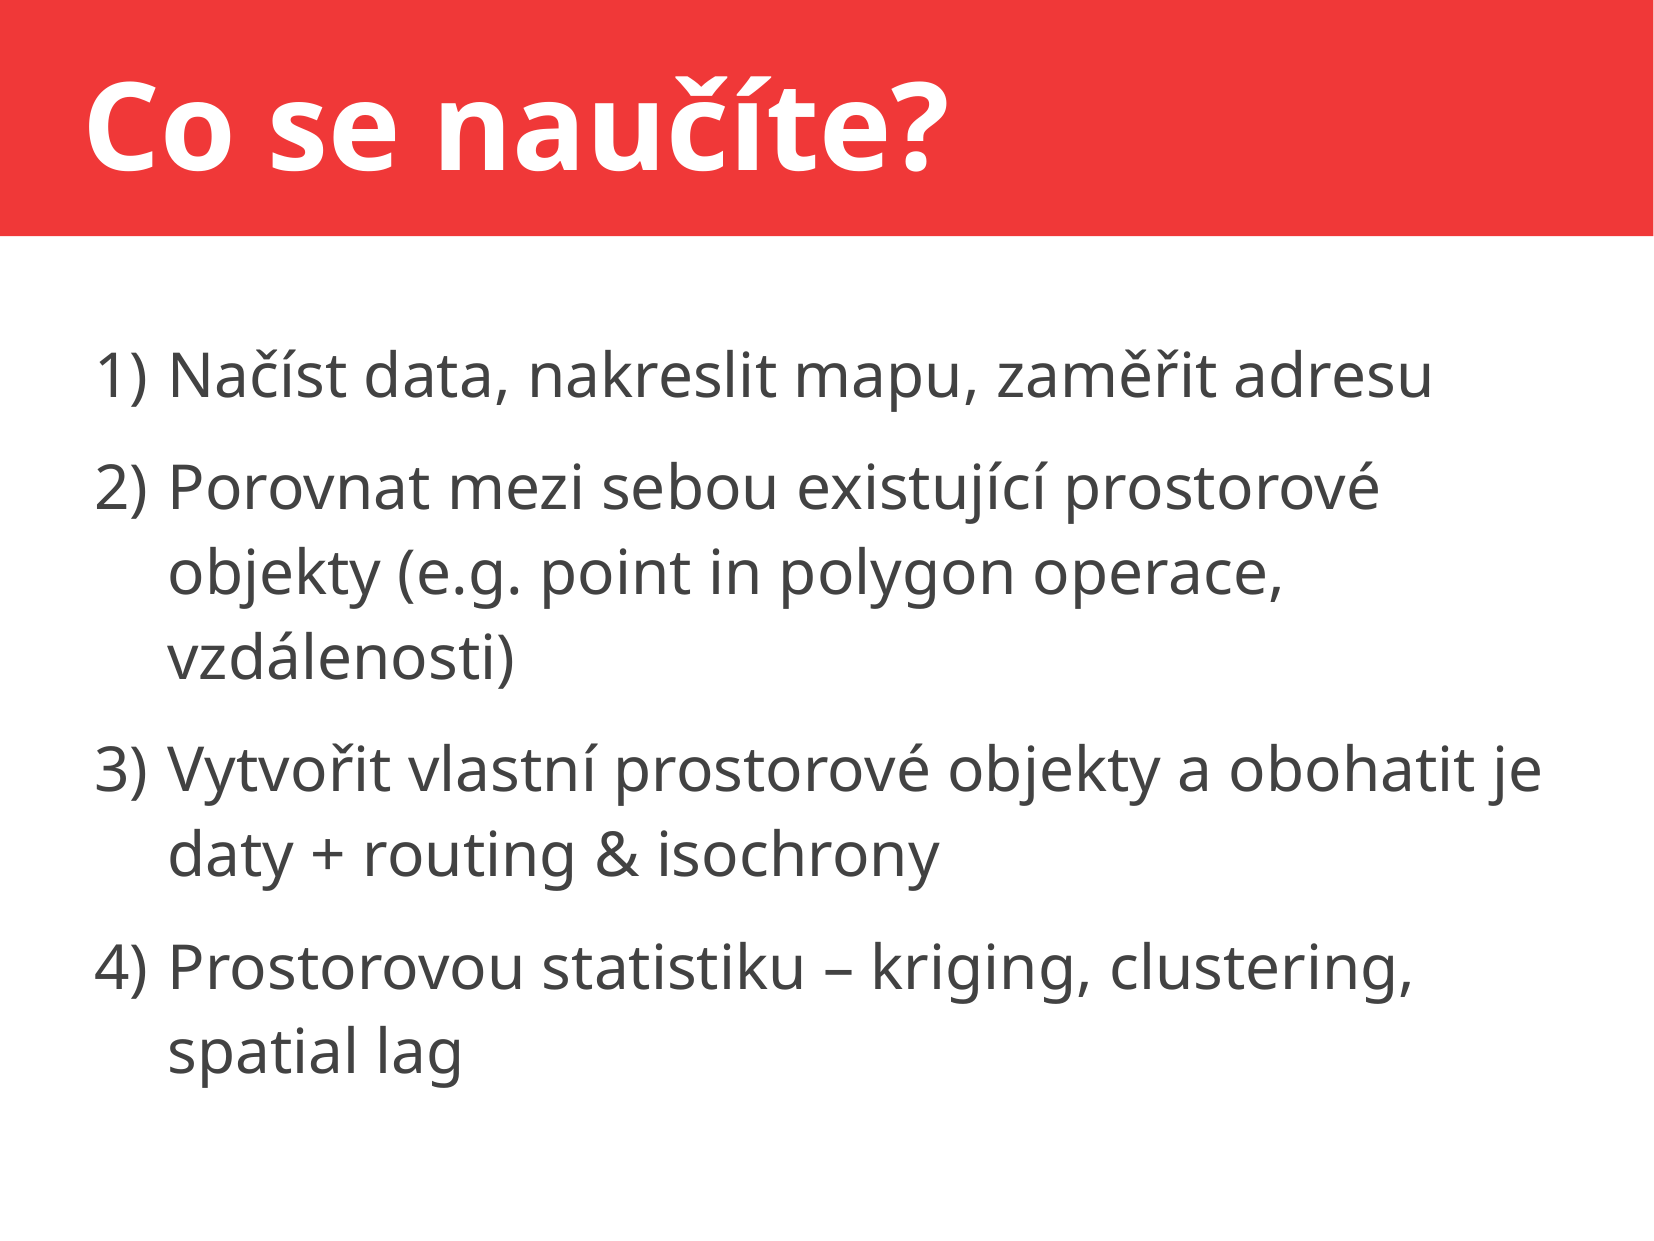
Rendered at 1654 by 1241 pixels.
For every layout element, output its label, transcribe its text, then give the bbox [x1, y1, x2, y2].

list Načíst data, nakreslit mapu, zaměřit adresu Porovnat mezi sebou existující prostorové objekty (e.g. point in polygon operace, vzdálenosti) Vytvořit vlastní prostorové objekty a obohatit je daty + routing & isochrony Prostorovou statistiku – kriging, clustering, spatial lag [73, 330, 1554, 1096]
title Co se naučíte? [82, 19, 1571, 227]
